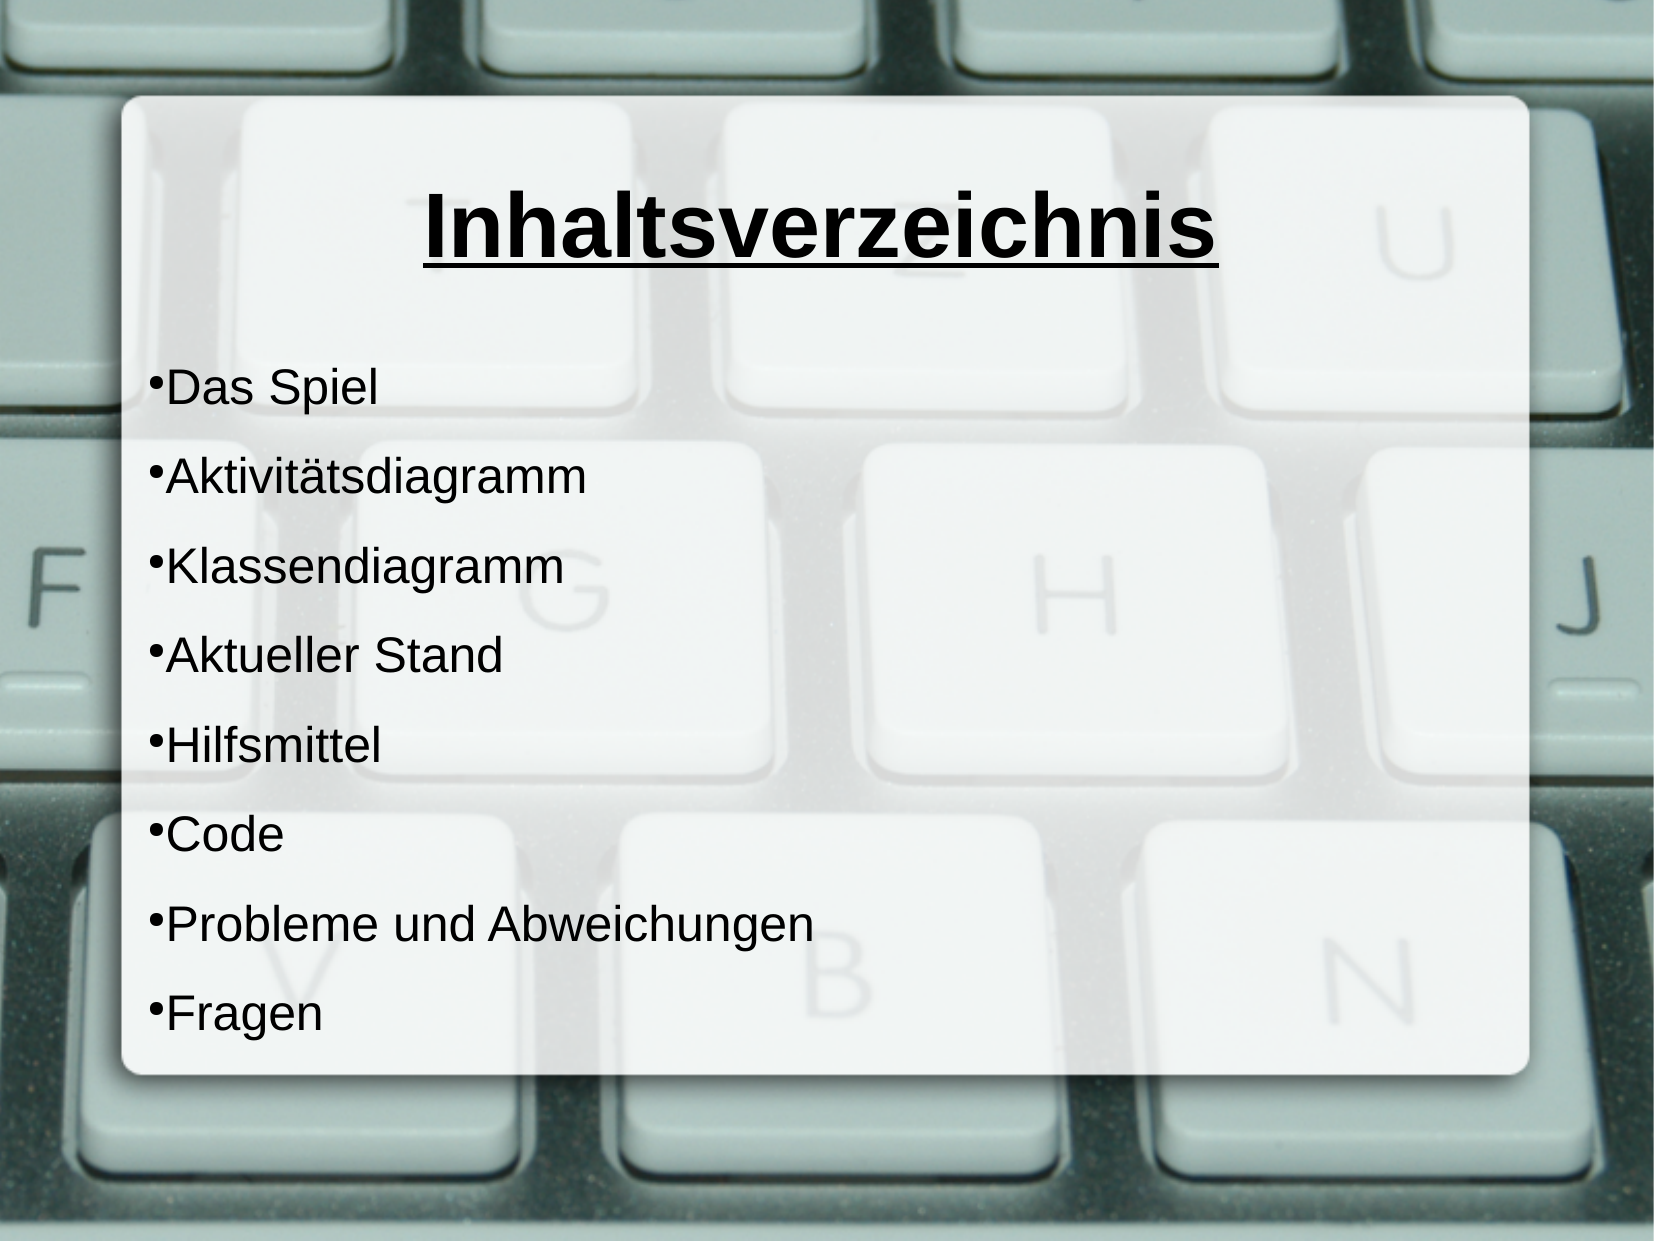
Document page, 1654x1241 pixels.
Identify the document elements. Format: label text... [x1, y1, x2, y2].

picture [0, 0, 1654, 1241]
list Das Spiel Aktivitätsdiagramm Klassendiagramm Aktueller Stand Hilfsmittel Code Probleme und Abweichungen Fragen [147, 354, 1506, 1063]
title Inhaltsverzeichnis [135, 117, 1506, 325]
